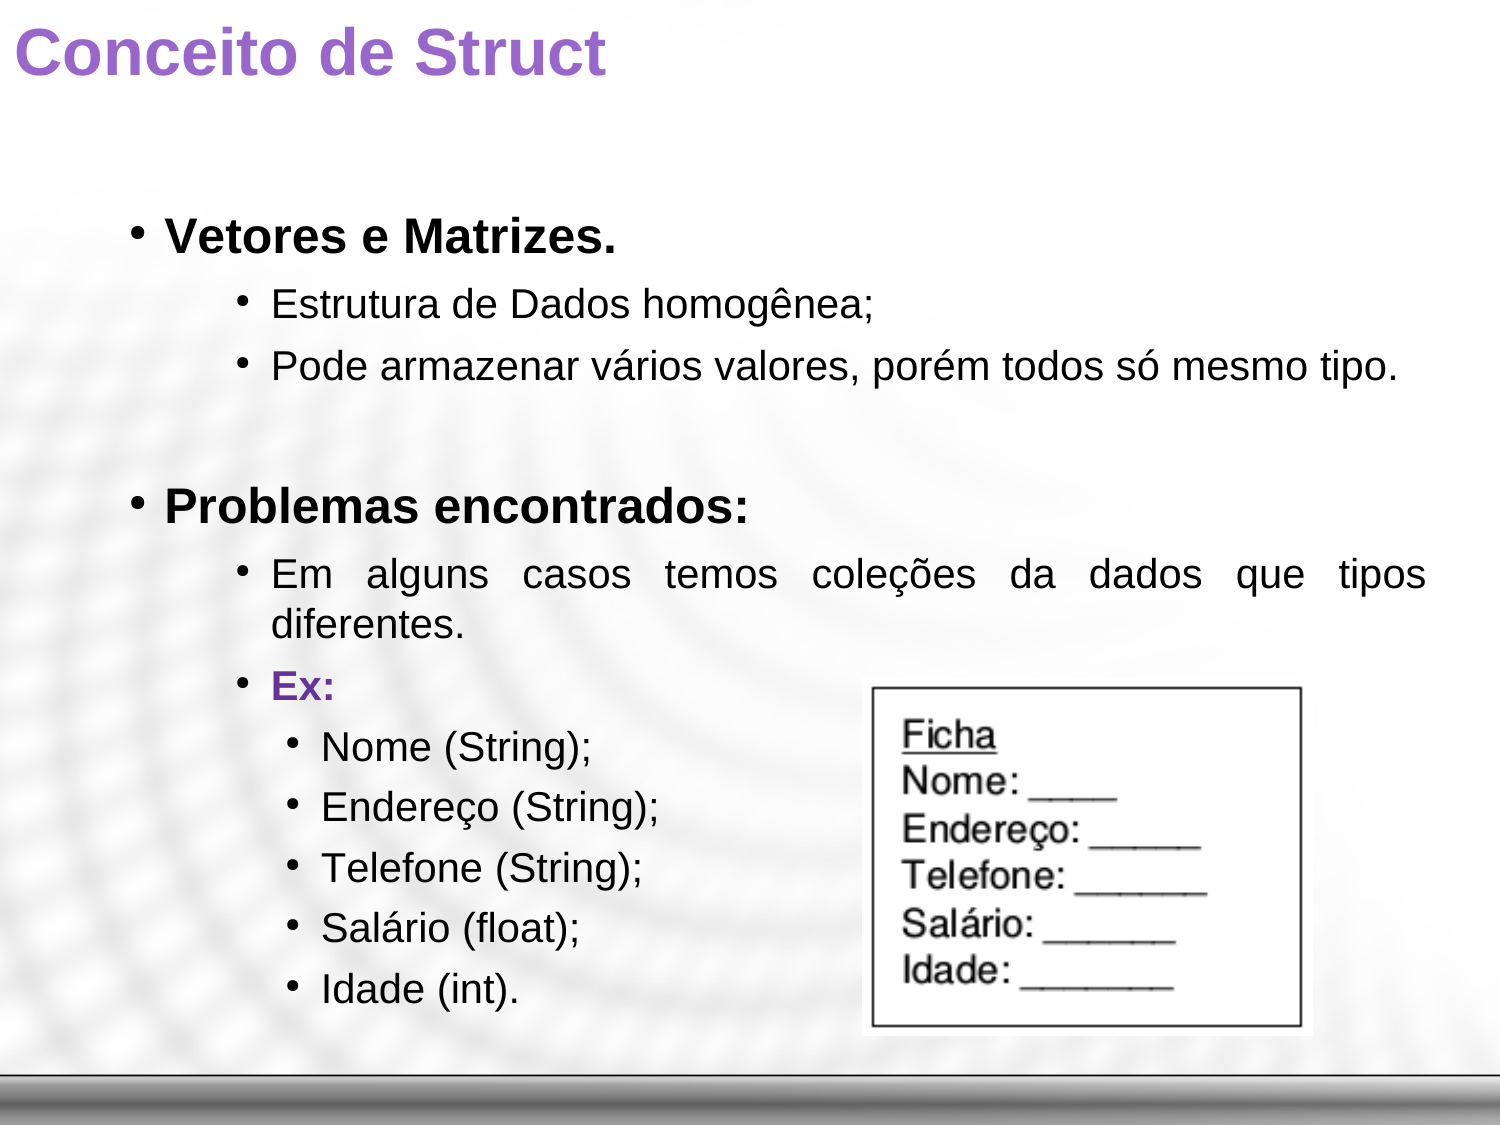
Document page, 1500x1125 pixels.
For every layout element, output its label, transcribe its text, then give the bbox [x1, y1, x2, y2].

list Vetores e Matrizes. Estrutura de Dados homogênea; Pode armazenar vários valores, porém todos só mesmo tipo. Problemas encontrados: Em alguns casos temos coleções da dados que tipos diferentes. Ex: Nome (String); Endereço (String); Telefone (String); Salário (float); Idade (int). [58, 196, 1442, 1036]
picture [0, 0, 1500, 1125]
title Conceito de Struct [0, 0, 1353, 102]
